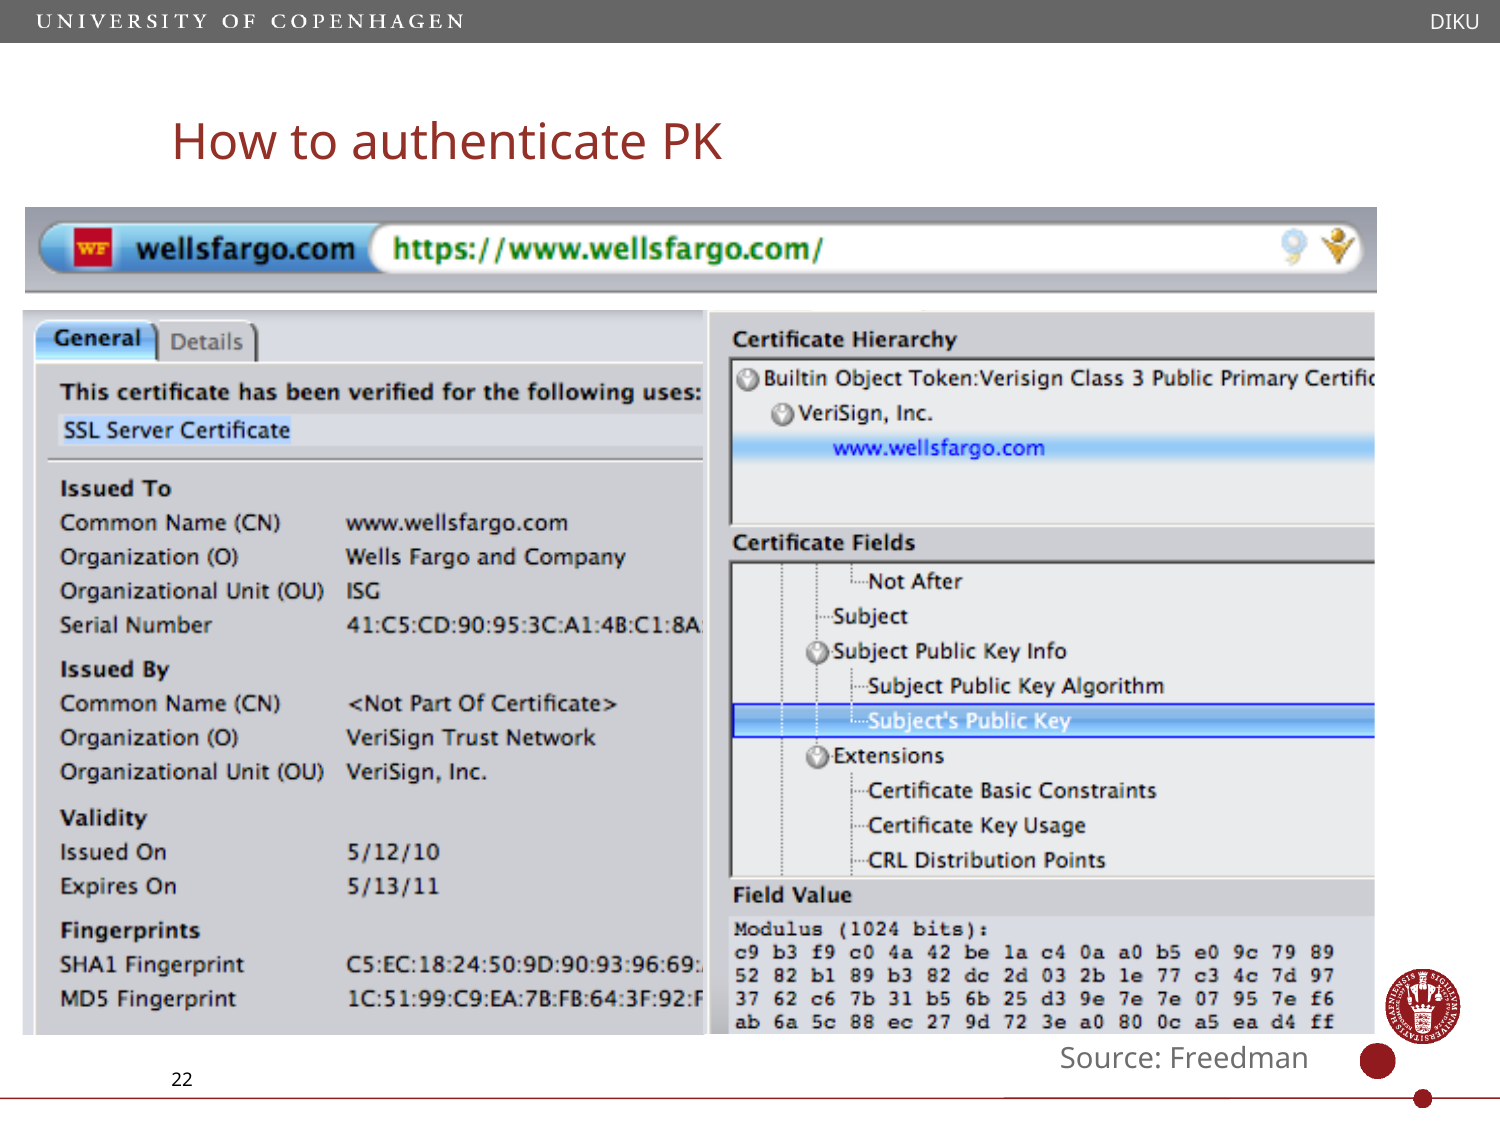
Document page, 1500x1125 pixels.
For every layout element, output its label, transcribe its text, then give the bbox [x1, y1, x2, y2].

picture [25, 207, 1377, 296]
text_box How to authenticate PK [171, 75, 1329, 171]
text_box Source: Freedman [1045, 1031, 1353, 1083]
picture [0, 310, 1500, 1122]
text_box <number> [171, 1067, 522, 1092]
text_box DIKU [469, 0, 1495, 43]
